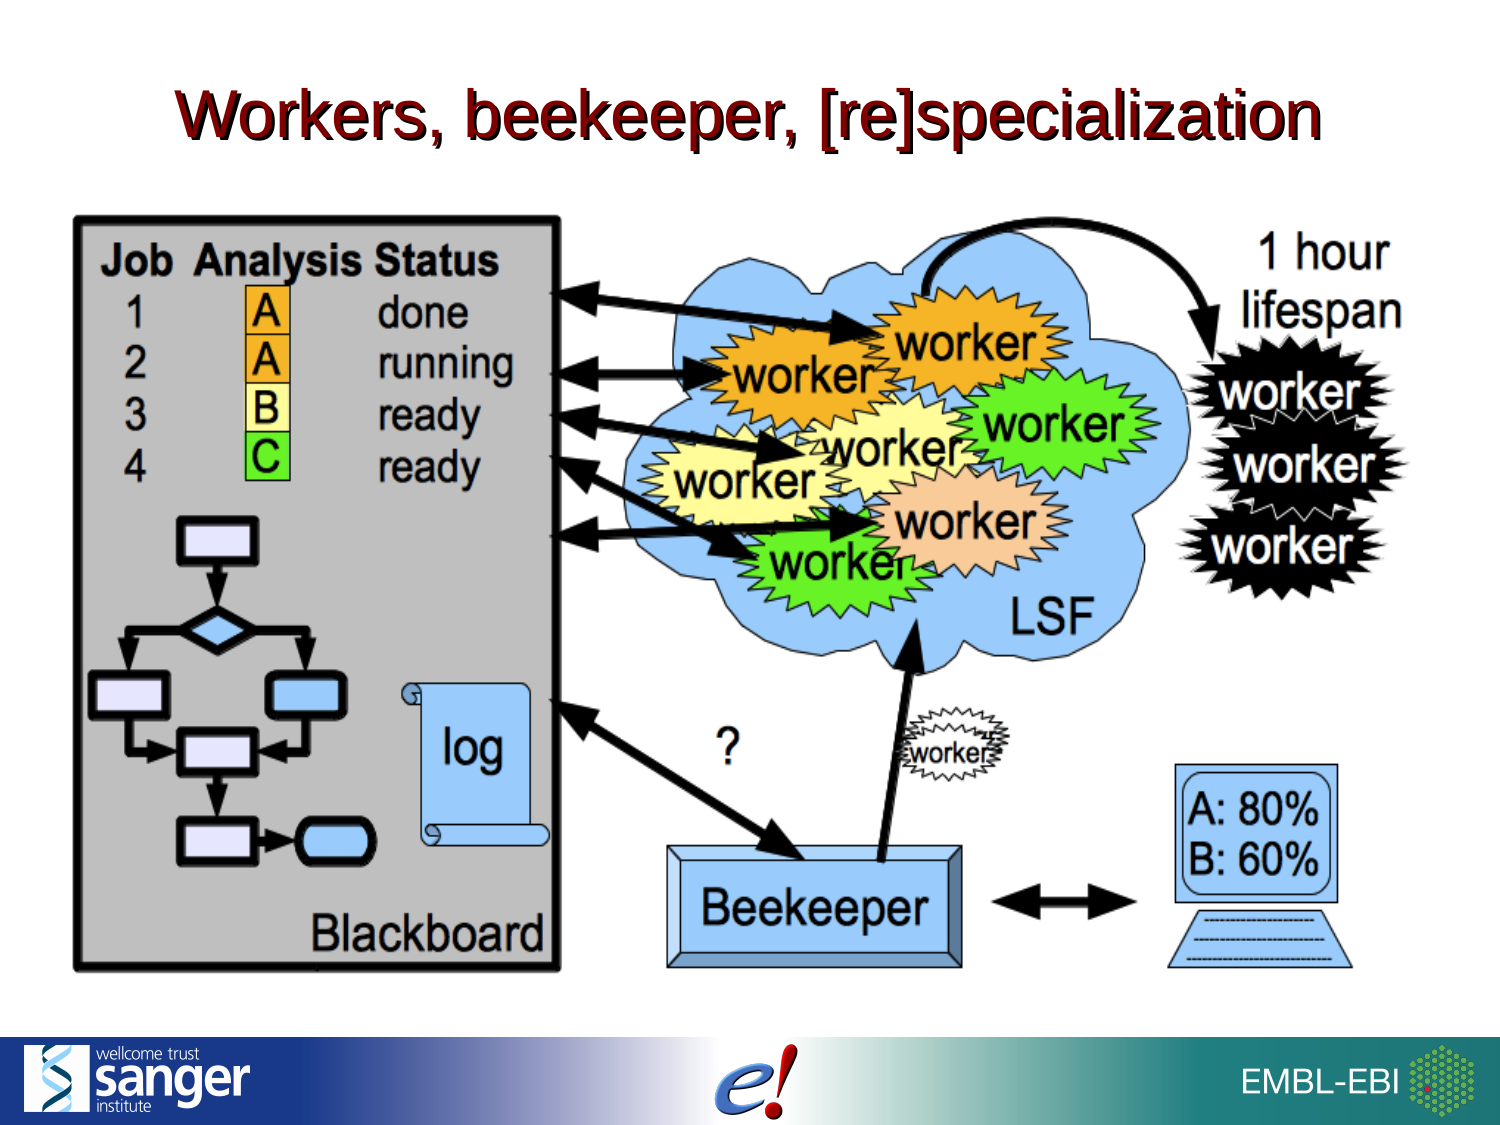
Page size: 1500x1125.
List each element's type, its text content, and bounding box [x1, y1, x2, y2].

picture [0, 1037, 1500, 1125]
picture [70, 212, 1418, 975]
text_box Workers, beekeeper, [re]specialization [133, 75, 1366, 152]
